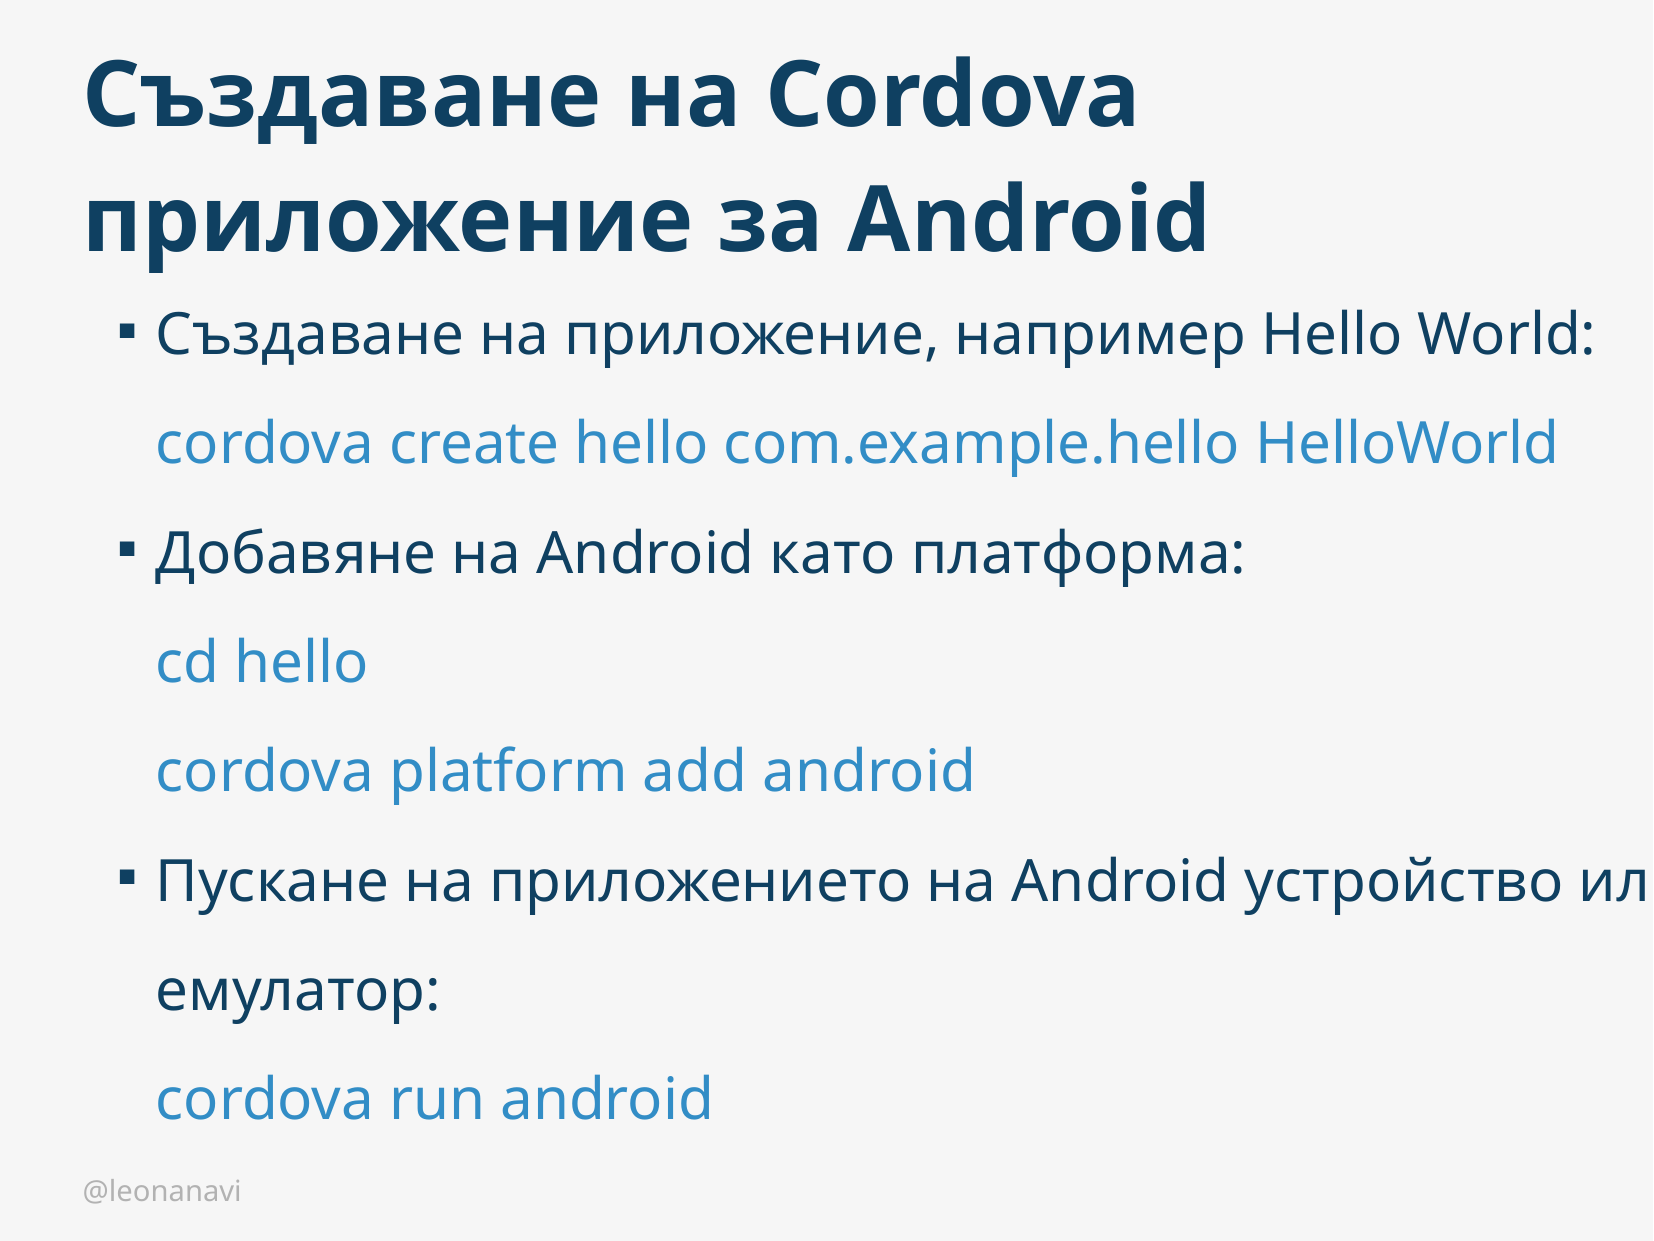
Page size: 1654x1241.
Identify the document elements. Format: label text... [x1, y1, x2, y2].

title Създаване на Cordova приложение за Android [82, 45, 1571, 261]
text_box Създаване на приложение, например Hello World: cordova create hello com.example.hello HelloWorld Добавяне на Android като платформа: cd hello cordova platform add android Пускане на приложението на Android устройство или eмулатор: cordova run android [105, 285, 1636, 1241]
